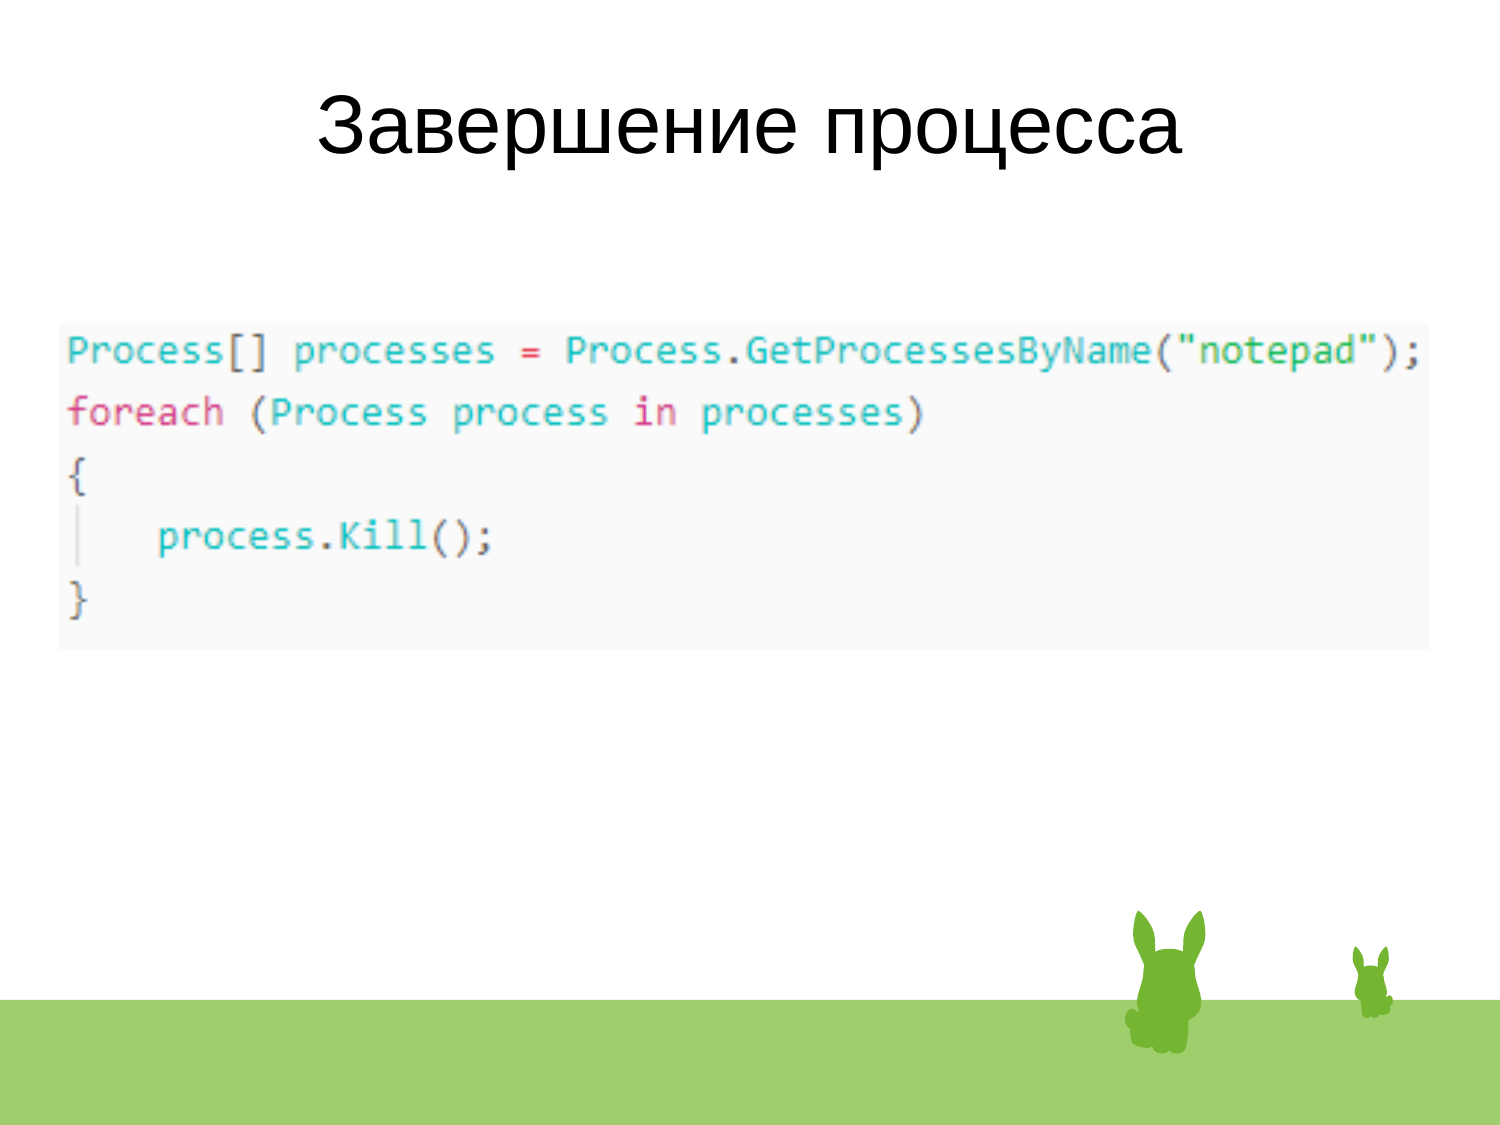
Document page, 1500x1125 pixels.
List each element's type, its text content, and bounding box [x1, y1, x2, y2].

picture [59, 323, 1429, 650]
title Завершение процесса [80, 35, 1420, 215]
